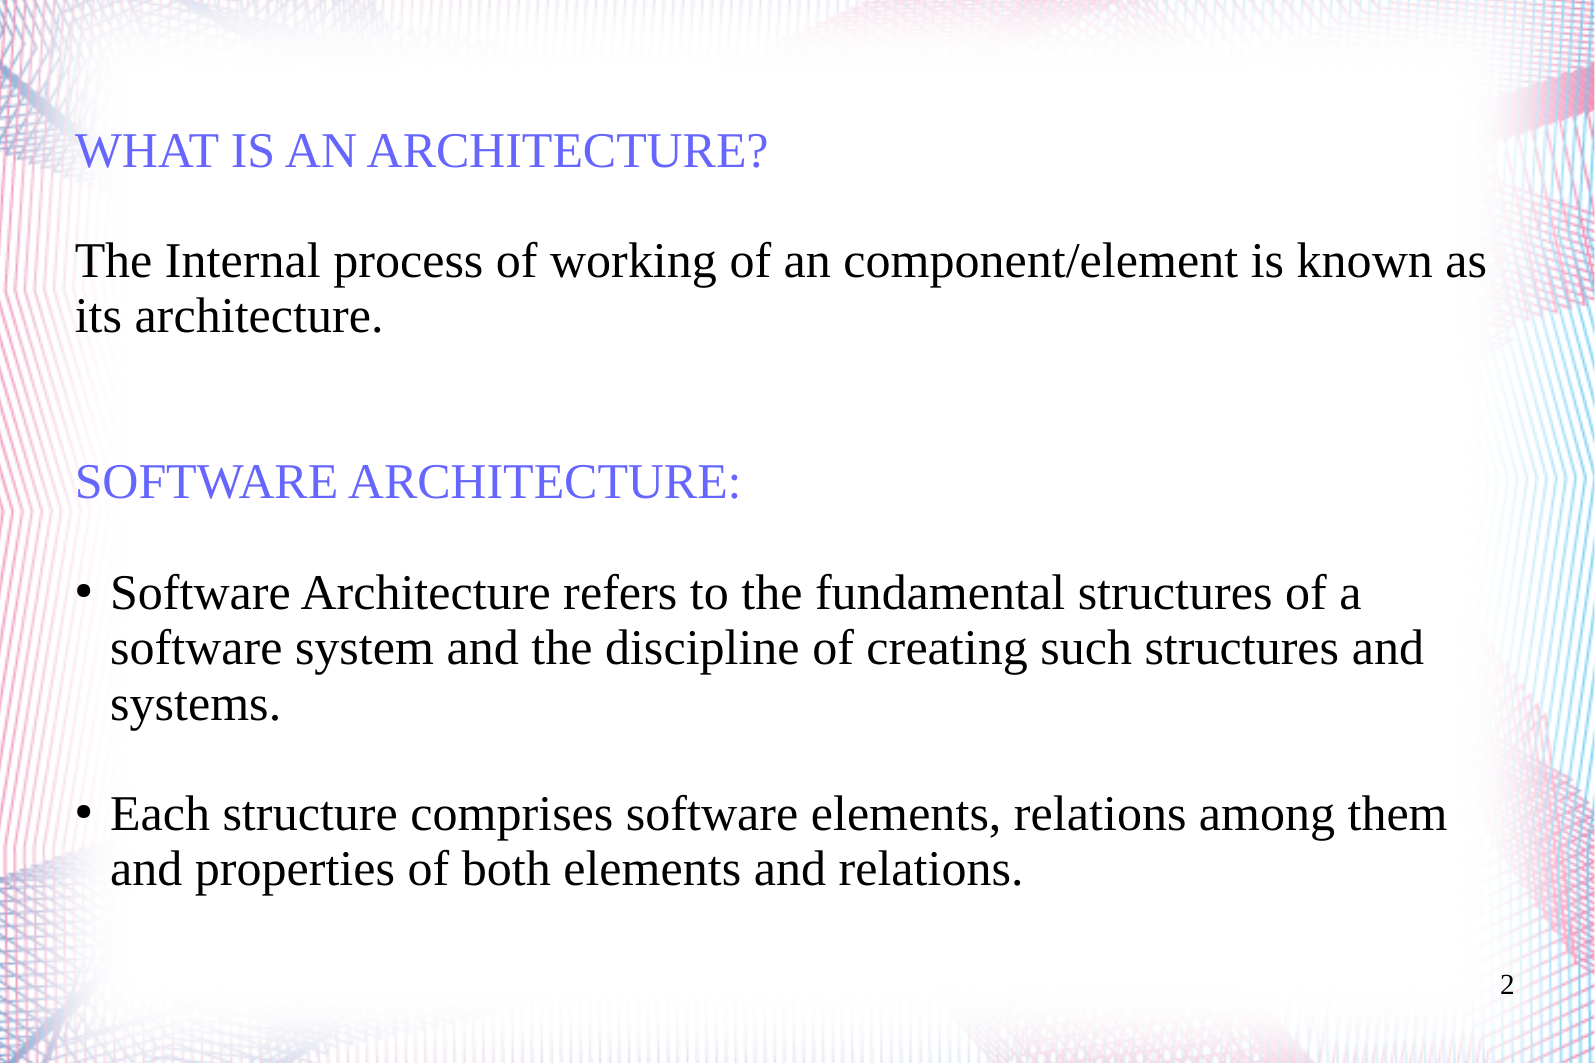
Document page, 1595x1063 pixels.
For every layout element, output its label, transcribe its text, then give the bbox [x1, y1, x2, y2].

picture [0, 0, 1595, 1063]
text_box WHAT IS AN ARCHITECTURE? The Internal process of working of an component/element is known as its architecture. SOFTWARE ARCHITECTURE: Software Architecture refers to the fundamental structures of a software system and the discipline of creating such structures and systems. Each structure comprises software elements, relations among them and properties of both elements and relations. [60, 60, 1546, 1006]
